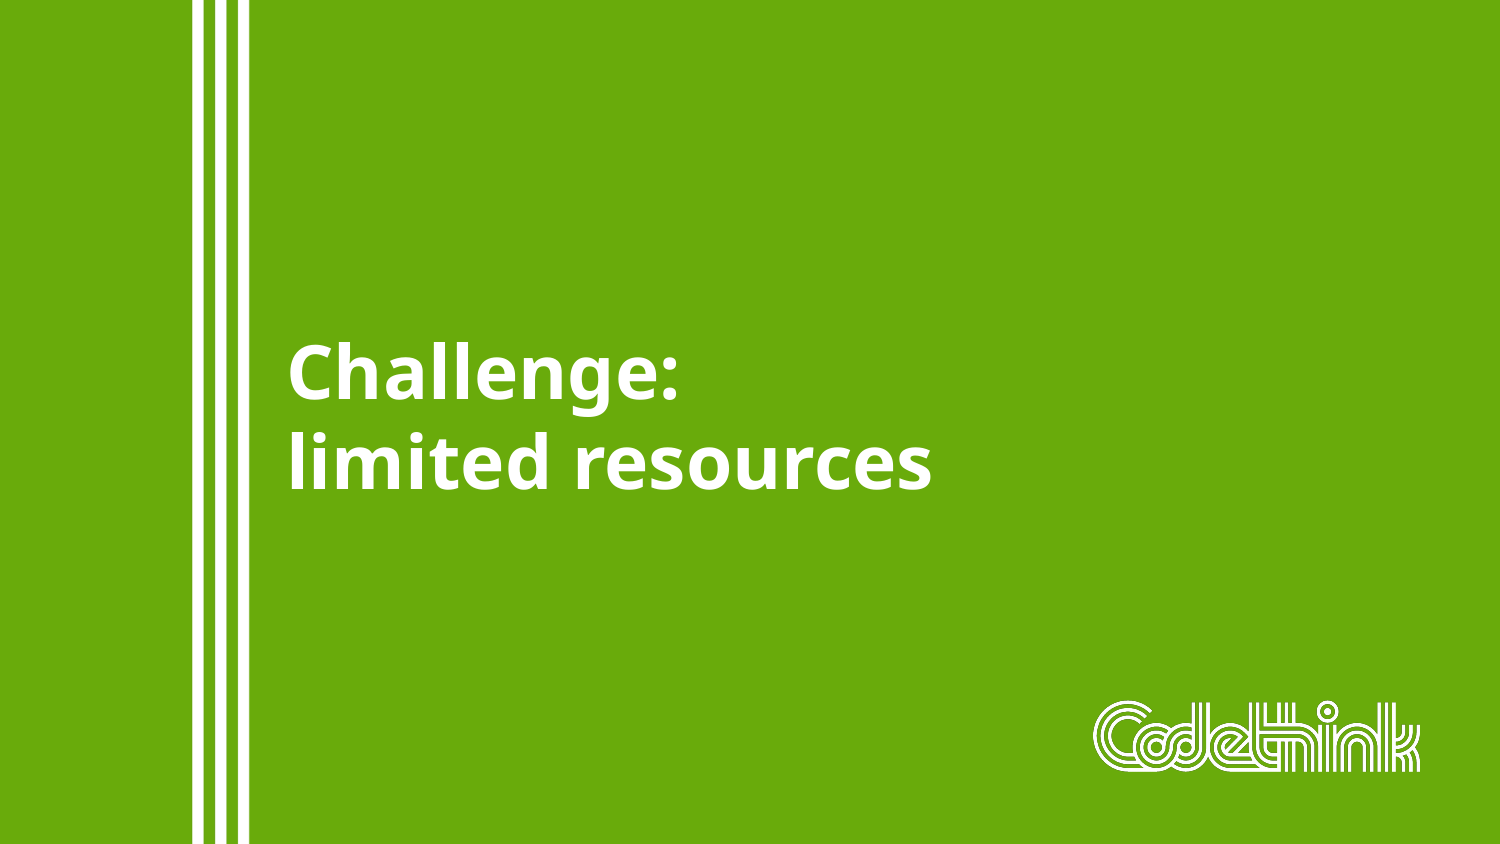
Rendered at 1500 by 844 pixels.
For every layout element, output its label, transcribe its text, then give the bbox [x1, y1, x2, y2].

picture [0, 0, 580, 844]
picture [1093, 699, 1420, 773]
title Challenge: limited resources [580, 102, 1500, 520]
